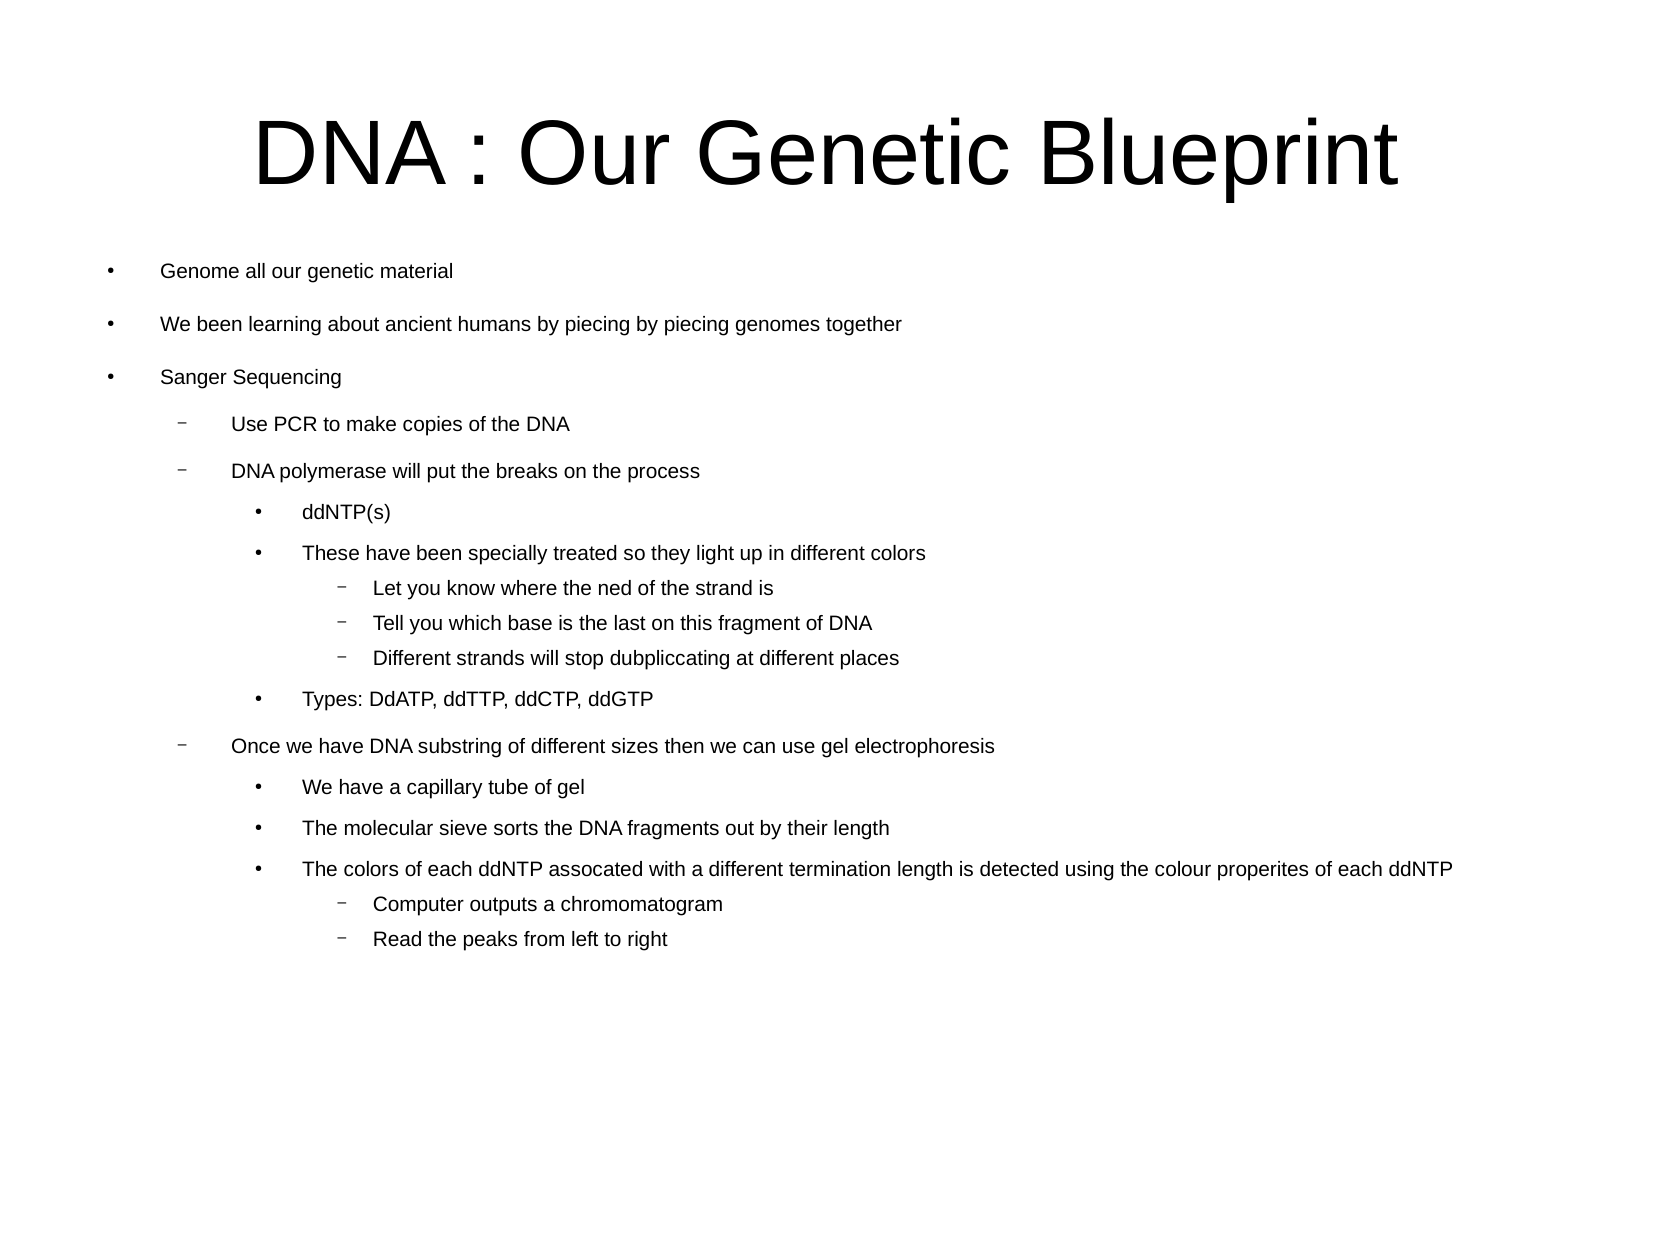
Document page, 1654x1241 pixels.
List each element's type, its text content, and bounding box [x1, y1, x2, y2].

list Genome all our genetic material We been learning about ancient humans by piecing by piecing genomes together Sanger Sequencing Use PCR to make copies of the DNA DNA polymerase will put the breaks on the process ddNTP(s) These have been specially treated so they light up in different colors Let you know where the ned of the strand is Tell you which base is the last on this fragment of DNA Different strands will stop dubpliccating at different places Types: DdATP, ddTTP, ddCTP, ddGTP Once we have DNA substring of different sizes then we can use gel electrophoresis We have a capillary tube of gel The molecular sieve sorts the DNA fragments out by their length The colors of each ddNTP assocated with a different termination length is detected using the colour properites of each ddNTP Computer outputs a chromomatogram Read the peaks from left to right [89, 259, 1614, 1210]
title DNA : Our Genetic Blueprint [82, 49, 1571, 257]
